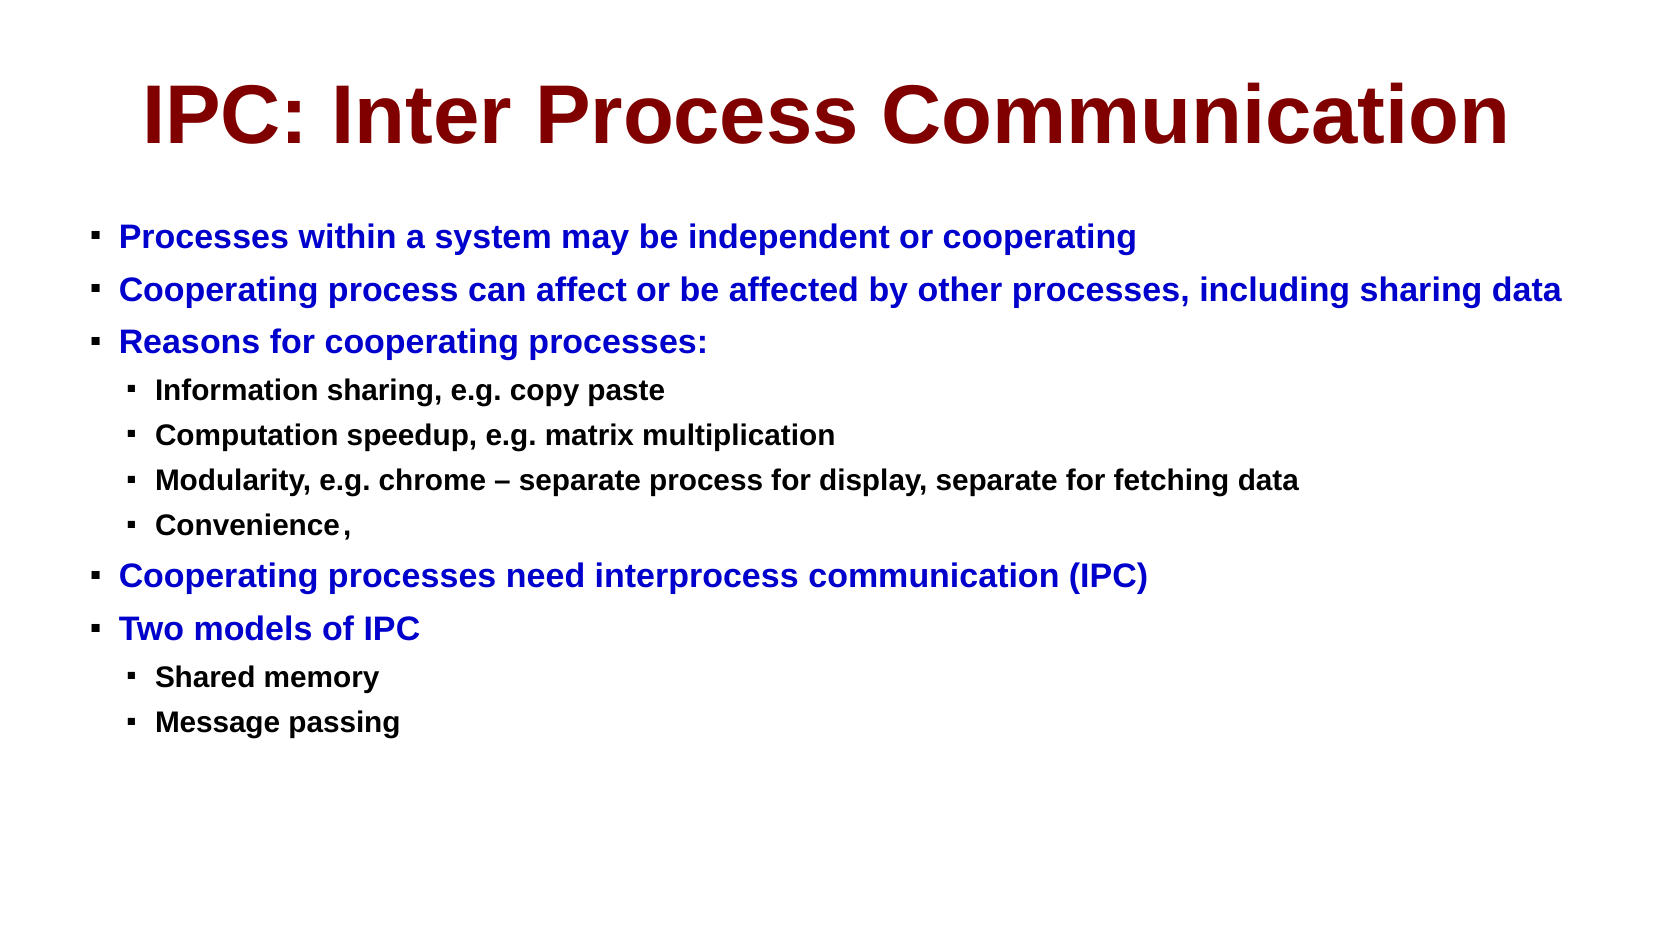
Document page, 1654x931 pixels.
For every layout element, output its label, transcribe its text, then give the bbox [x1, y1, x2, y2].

title IPC: Inter Process Communication [82, 37, 1571, 193]
list Processes within a system may be independent or cooperating Cooperating process can affect or be affected by other processes, including sharing data Reasons for cooperating processes: Information sharing, e.g. copy paste Computation speedup, e.g. matrix multiplication Modularity, e.g. chrome – separate process for display, separate for fetching data Convenience , Cooperating processes need interprocess communication (IPC) Two models of IPC Shared memory Message passing [82, 217, 1571, 757]
